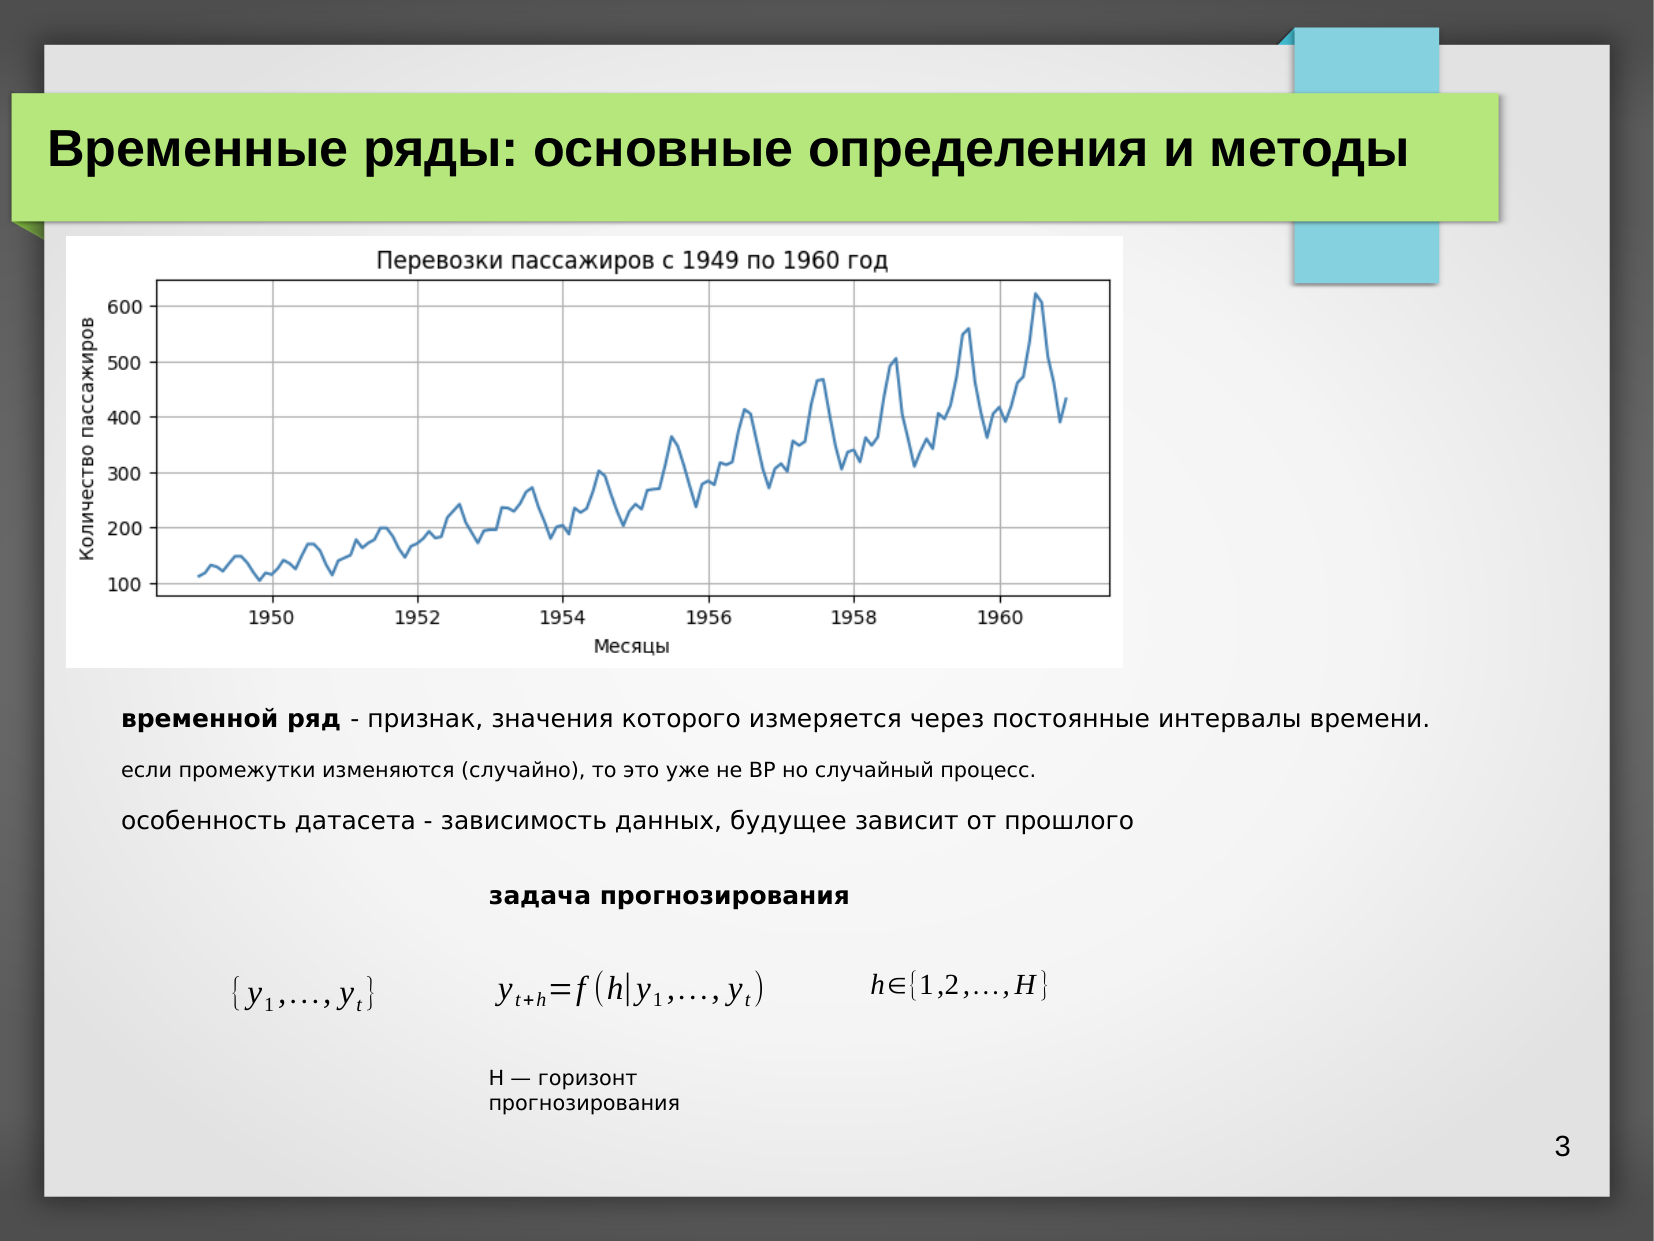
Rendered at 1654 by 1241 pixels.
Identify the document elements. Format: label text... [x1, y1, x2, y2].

text_box временной ряд - признак, значения которого измеряется через постоянные интервалы времени. если промежутки изменяются (случайно), то это уже не ВР но случайный процесс. особенность датасета - зависимость данных, будущее зависит от прошлого [106, 696, 1536, 844]
chart [230, 973, 378, 1016]
title Временные ряды: основные определения и методы [47, 96, 1430, 201]
chart [493, 968, 765, 1011]
chart [870, 968, 1052, 1003]
text_box задача прогнозирования [474, 874, 957, 919]
picture [0, 0, 1654, 1241]
text_box H — горизонт прогнозирования [473, 1059, 851, 1099]
